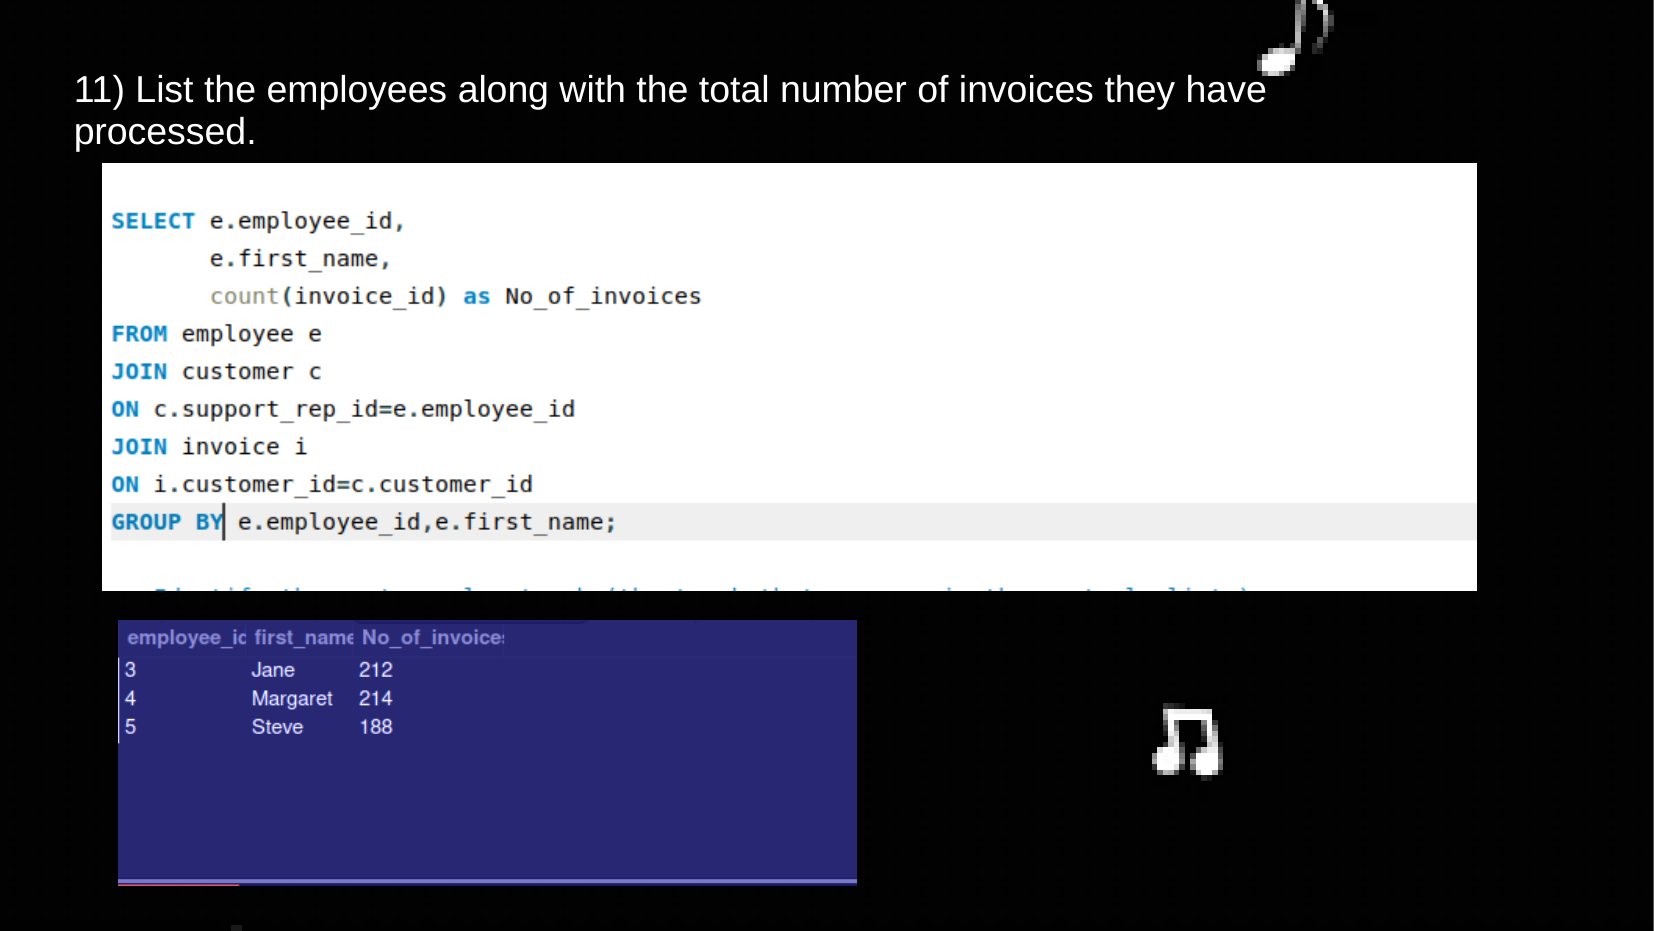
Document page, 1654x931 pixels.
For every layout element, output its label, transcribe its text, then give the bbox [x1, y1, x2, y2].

picture [0, 0, 1654, 931]
text_box 11) List the employees along with the total number of invoices they have processed. [59, 61, 1414, 161]
